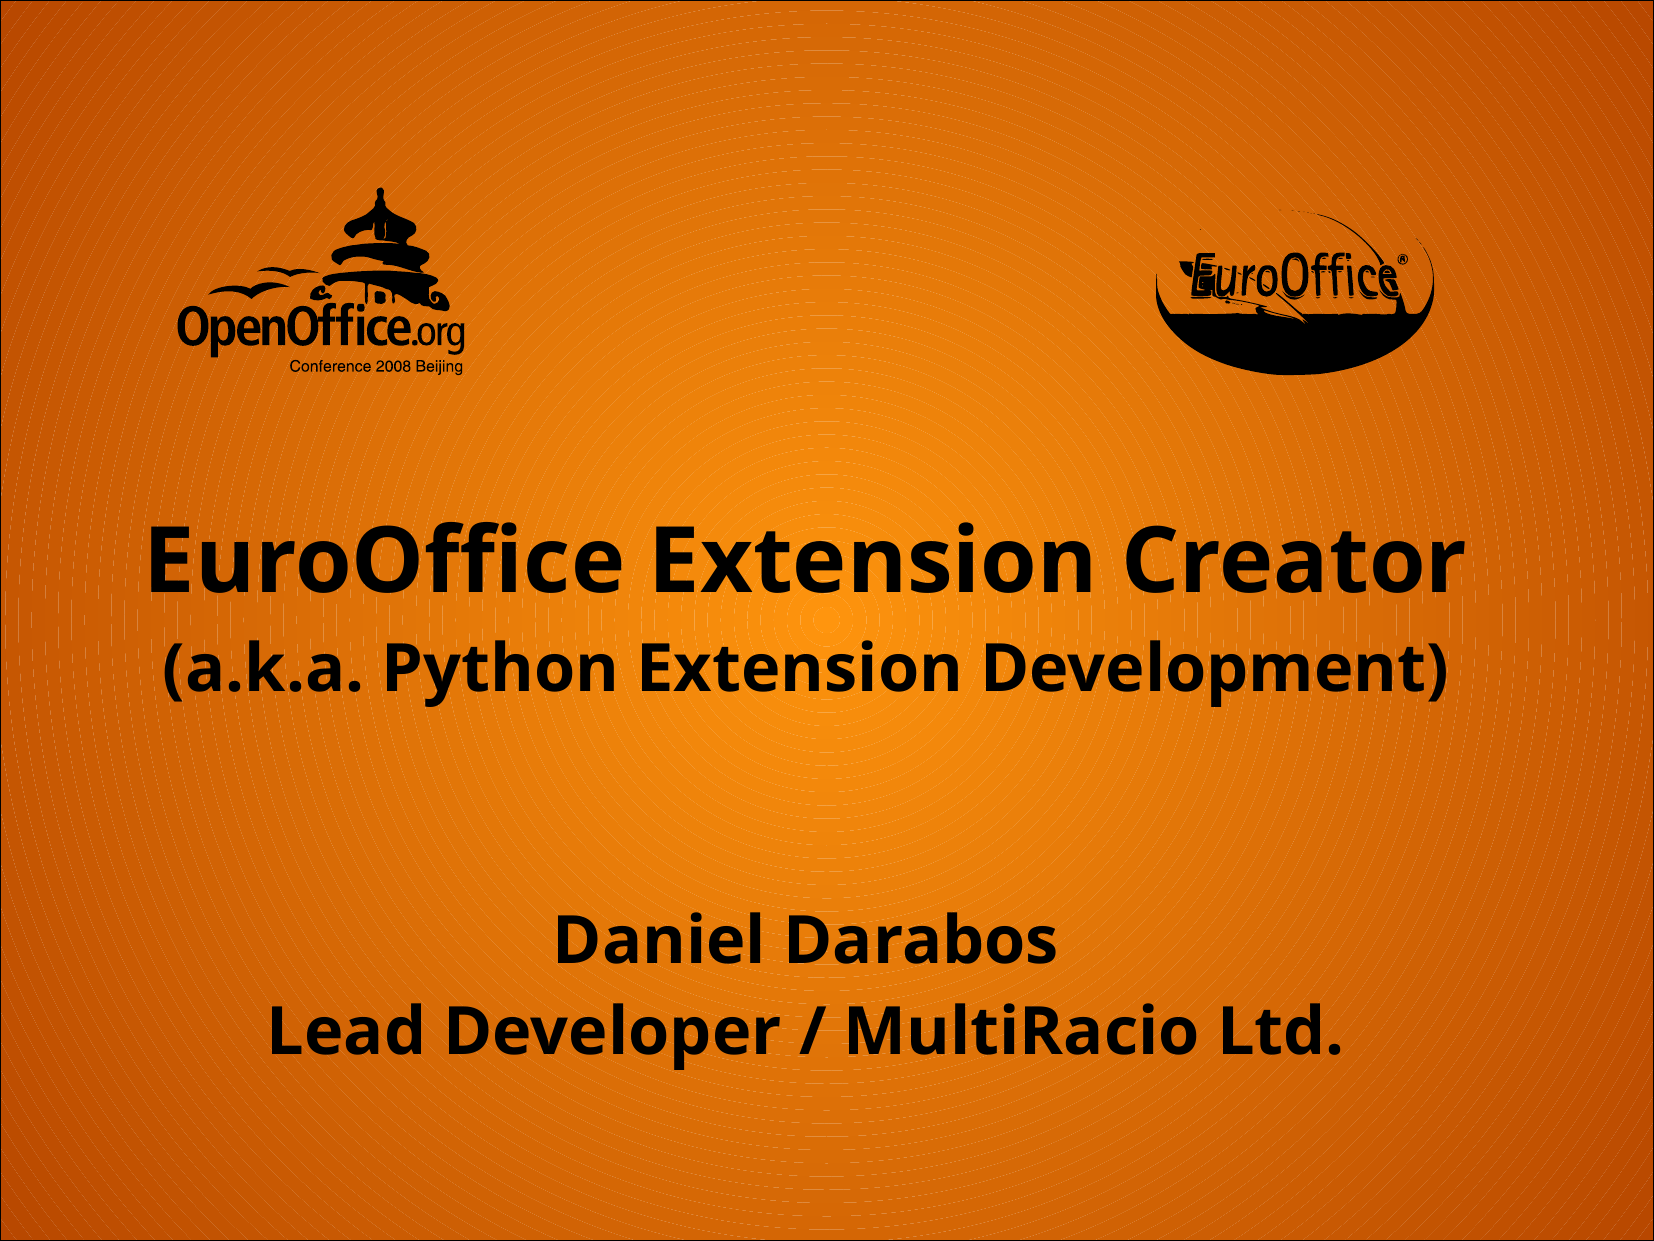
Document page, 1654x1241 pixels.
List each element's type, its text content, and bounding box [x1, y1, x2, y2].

text_box EuroOffice Extension Creator (a.k.a. Python Extension Development) Daniel Darabos Lead Developer / MultiRacio Ltd. [37, 487, 1576, 1126]
